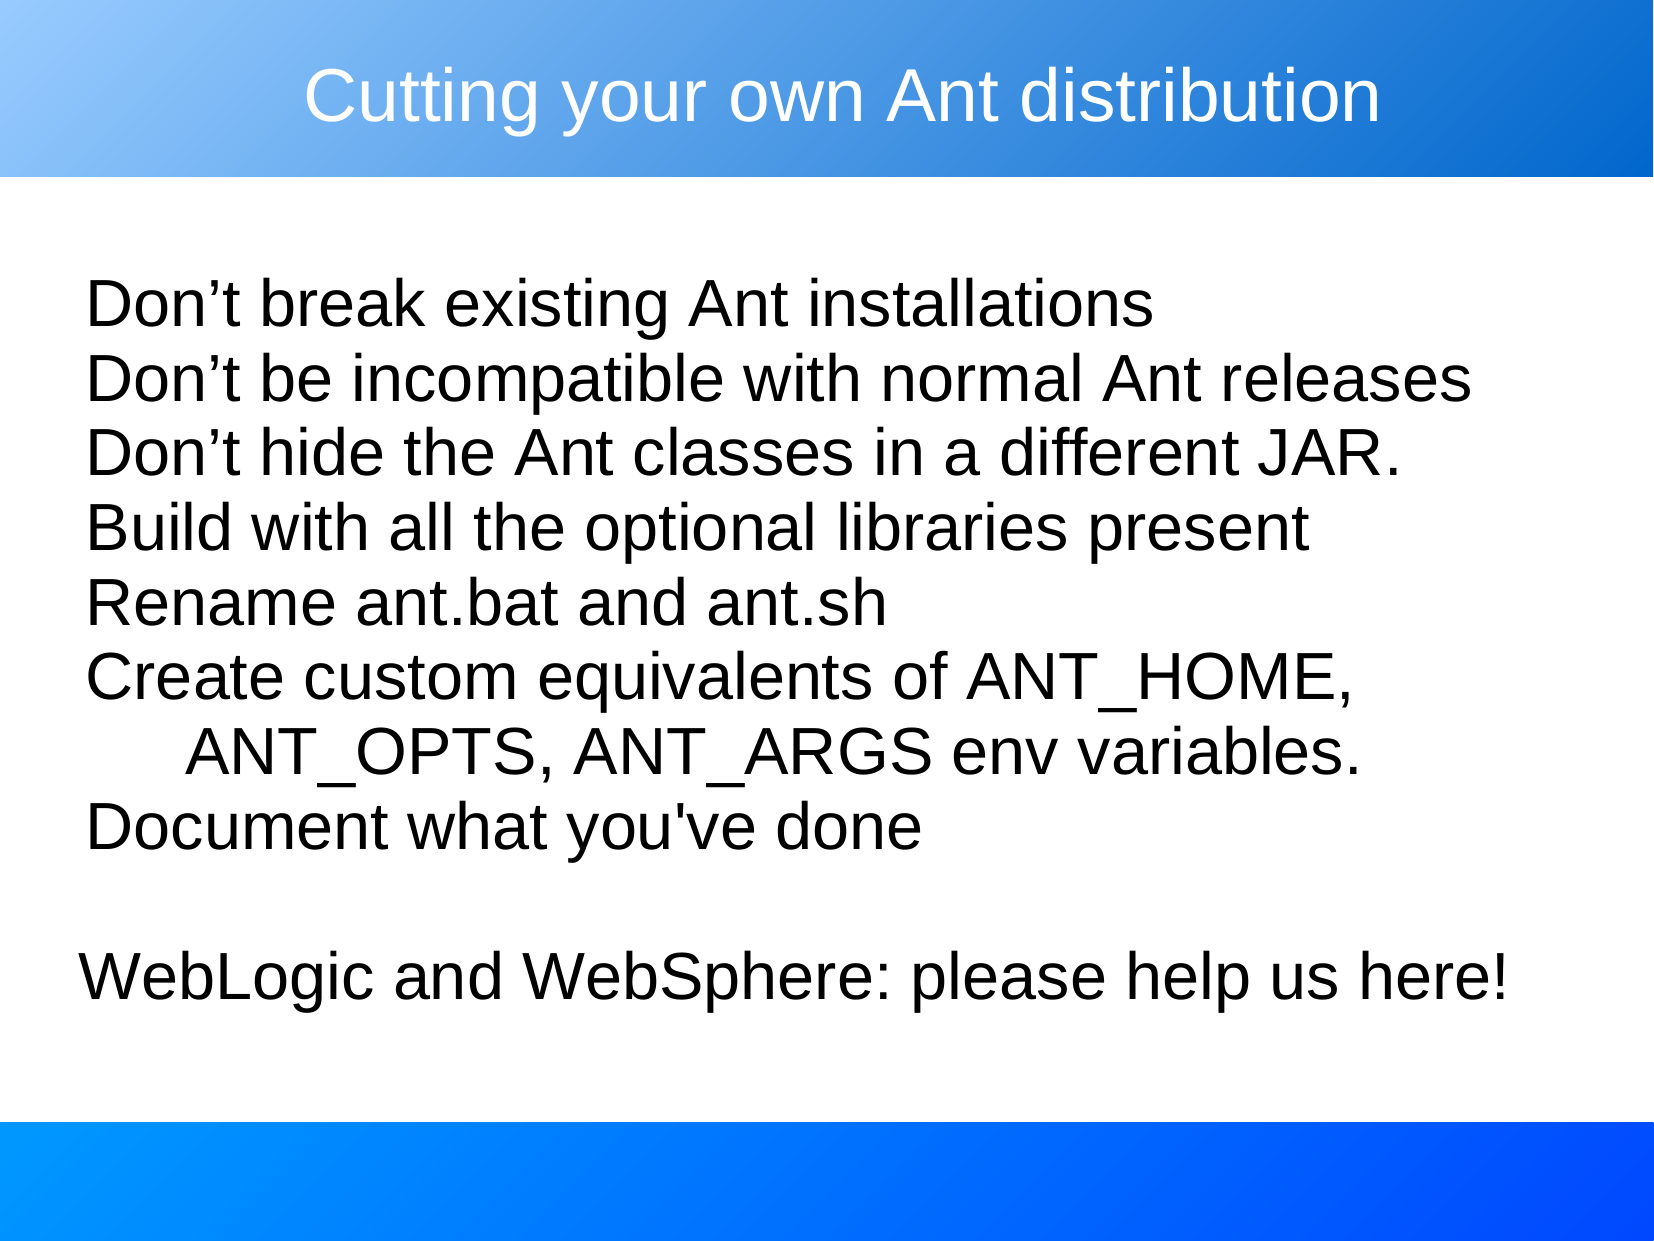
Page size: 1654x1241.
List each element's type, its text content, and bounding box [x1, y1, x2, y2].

list Don’t break existing Ant installations Don’t be incompatible with normal Ant releases Don’t hide the Ant classes in a different JAR. Build with all the optional libraries present Rename ant.bat and ant.sh Create custom equivalents of ANT_HOME, ANT_OPTS, ANT_ARGS env variables. Document what you've done WebLogic and WebSphere: please help us here! [60, 265, 1595, 1093]
title Cutting your own Ant distribution [162, 34, 1489, 158]
